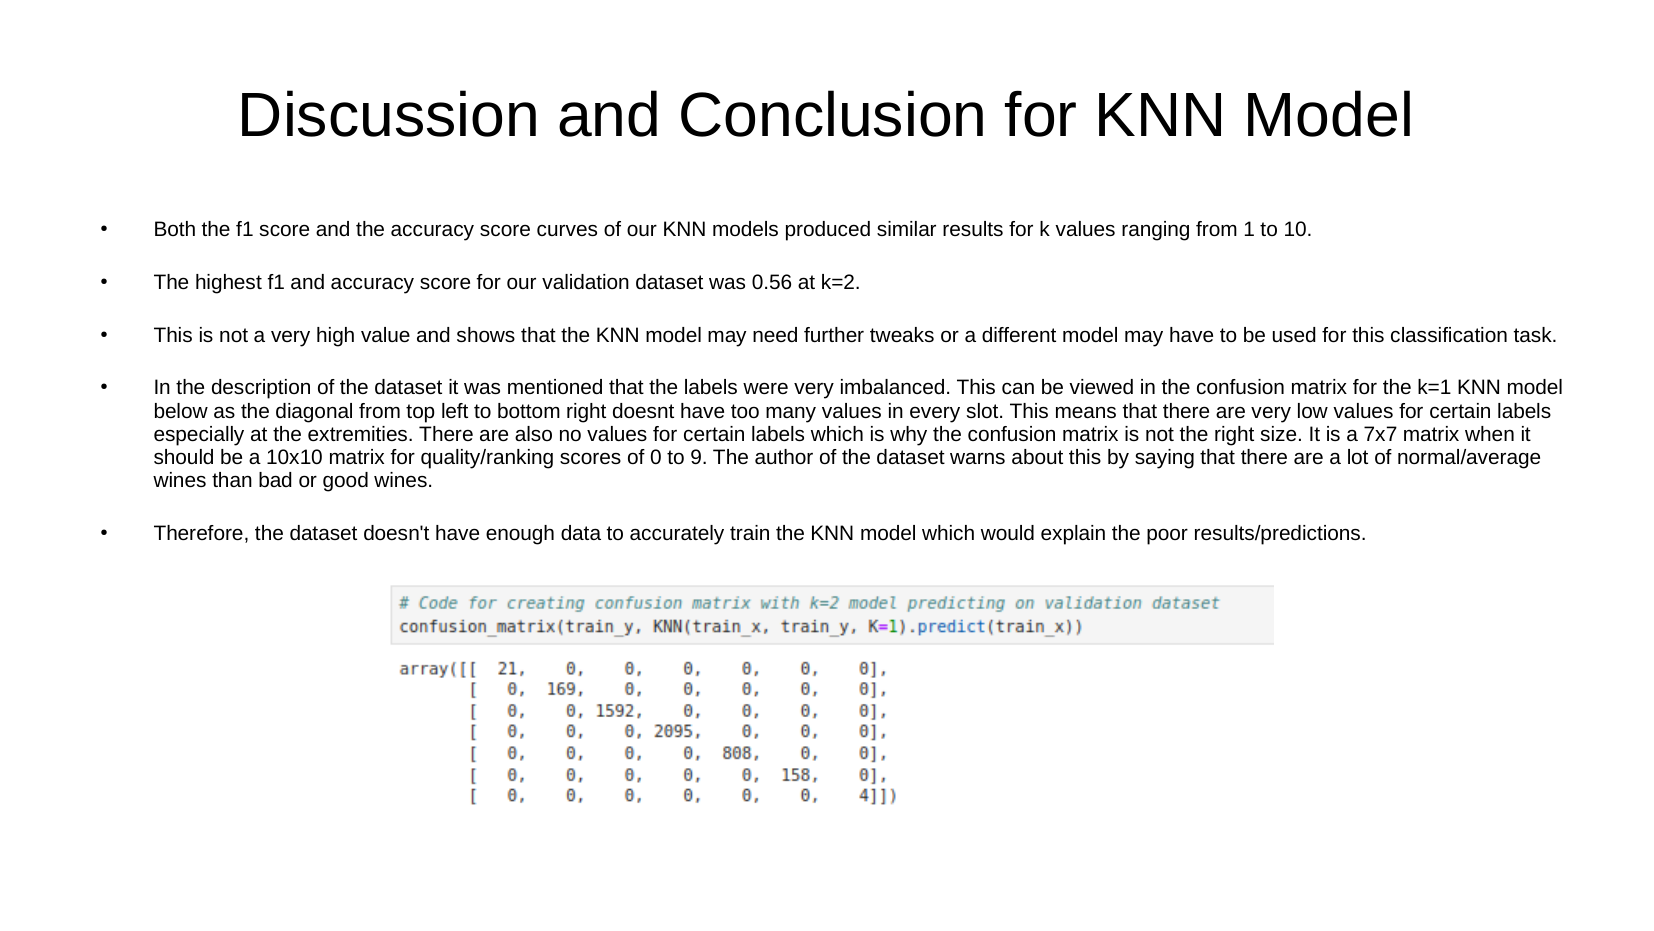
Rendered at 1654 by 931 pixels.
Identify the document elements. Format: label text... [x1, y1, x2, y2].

picture [383, 584, 1274, 826]
title Discussion and Conclusion for KNN Model [82, 37, 1571, 193]
list Both the f1 score and the accuracy score curves of our KNN models produced similar results for k values ranging from 1 to 10. The highest f1 and accuracy score for our validation dataset was 0.56 at k=2. This is not a very high value and shows that the KNN model may need further tweaks or a different model may have to be used for this classification task. In the description of the dataset it was mentioned that the labels were very imbalanced. This can be viewed in the confusion matrix for the k=1 KNN model below as the diagonal from top left to bottom right doesnt have too many values in every slot. This means that there are very low values for certain labels especially at the extremities. There are also no values for certain labels which is why the confusion matrix is not the right size. It is a 7x7 matrix when it should be a 10x10 matrix for quality/ranking scores of 0 to 9. The author of the dataset warns about this by saying that there are a lot of normal/average wines than bad or good wines. Therefore, the dataset doesn't have enough data to accurately train the KNN model which would explain the poor results/predictions. [82, 217, 1571, 758]
